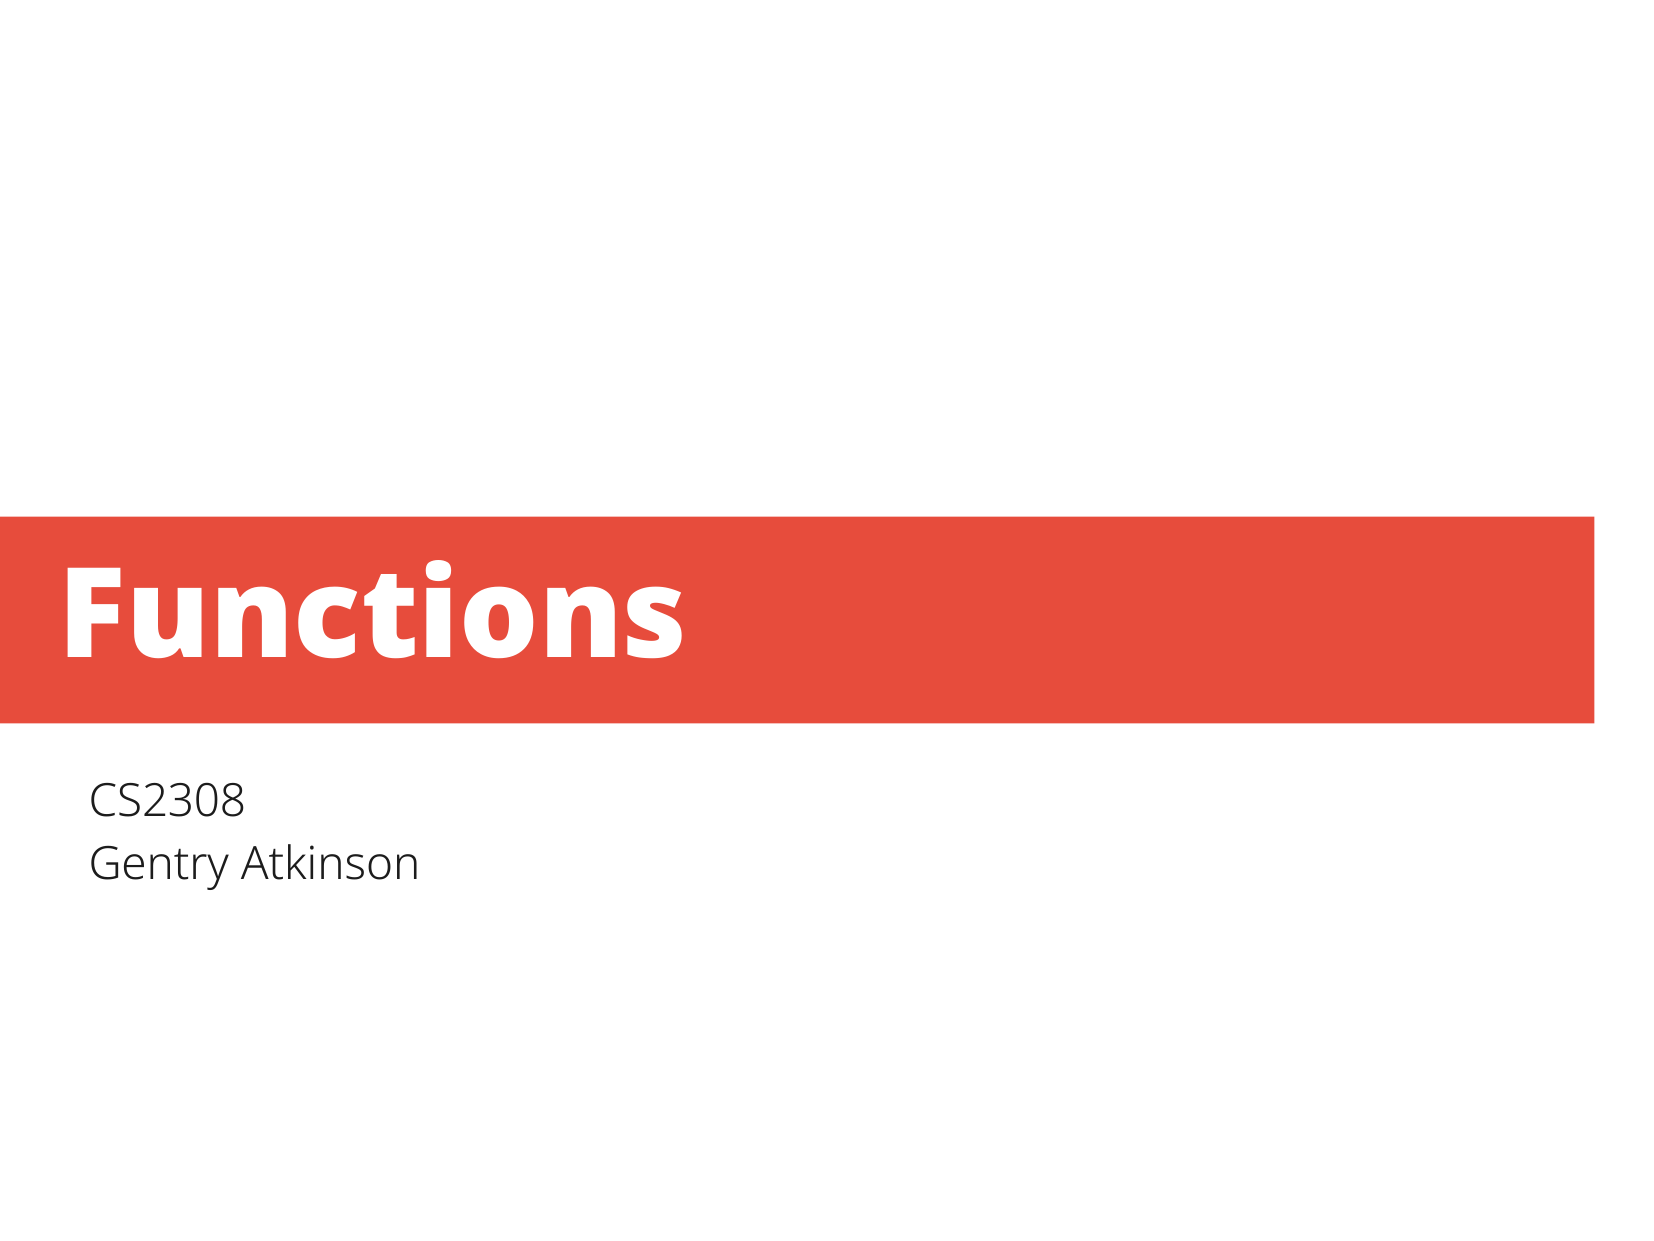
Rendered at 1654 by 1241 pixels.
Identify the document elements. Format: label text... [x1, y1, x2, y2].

subtitle CS2308 Gentry Atkinson [88, 767, 1595, 1182]
title Functions [59, 546, 1595, 694]
